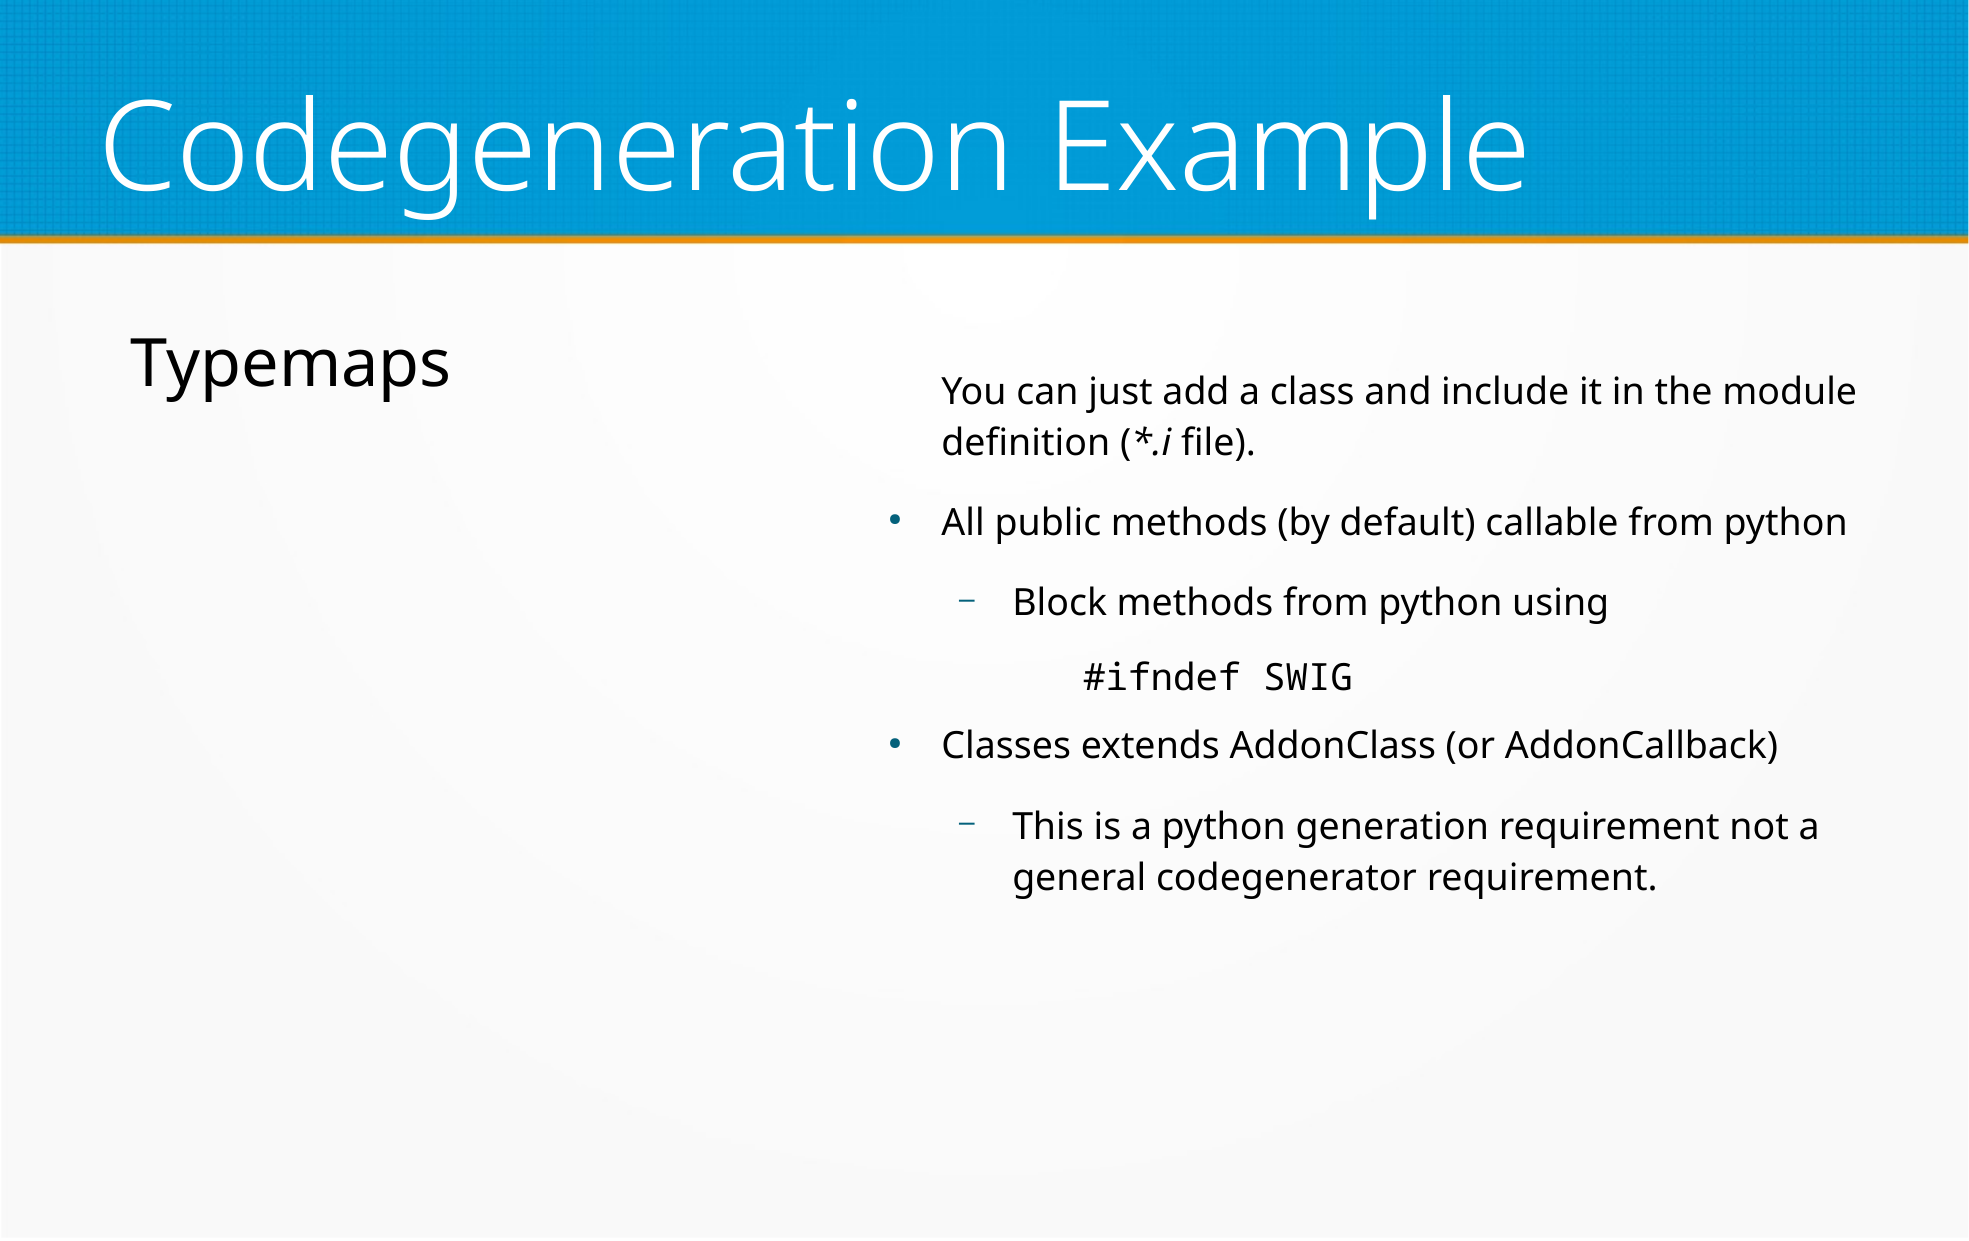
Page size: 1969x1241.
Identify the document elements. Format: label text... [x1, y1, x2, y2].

list Typemaps [59, 314, 922, 870]
title Codegeneration Example [98, 19, 1870, 227]
list You can just add a class and include it in the module definition (*.i file). All public methods (by default) callable from python Block methods from python using #ifndef SWIG Classes extends AddonClass (or AddonCallback) This is a python generation requirement not a general codegenerator requirement. [870, 364, 1906, 905]
picture [0, 233, 1969, 1241]
